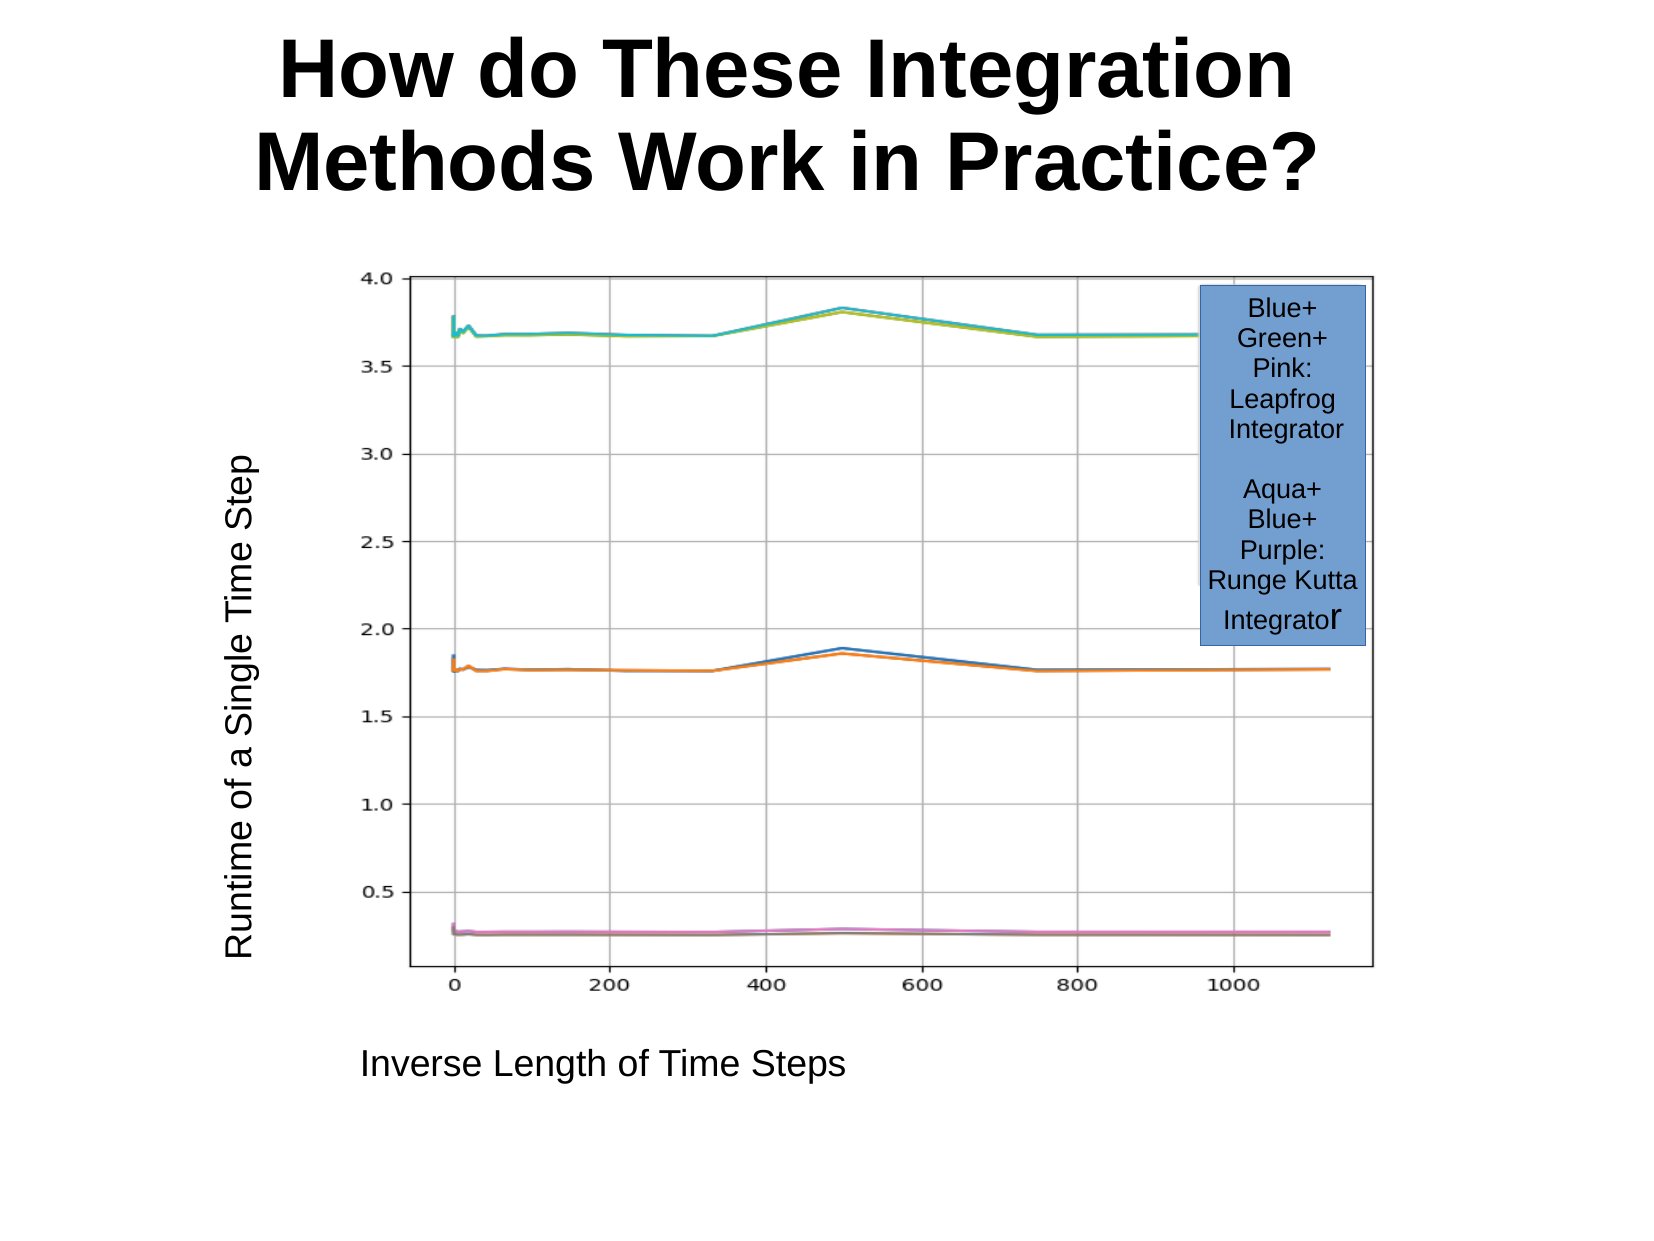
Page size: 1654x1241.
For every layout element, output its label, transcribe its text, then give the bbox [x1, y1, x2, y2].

picture [255, 169, 1497, 1066]
text_box Runtime of a Single Time Step [210, 210, 267, 976]
text_box Blue+ Green+ Pink: Leapfrog Integrator Aqua+ Blue+ Purple: Runge Kutta Integrator [1200, 285, 1366, 646]
text_box How do These Integration Methods Work in Practice? [225, 15, 1351, 309]
text_box Inverse Length of Time Steps [345, 1035, 1111, 1092]
